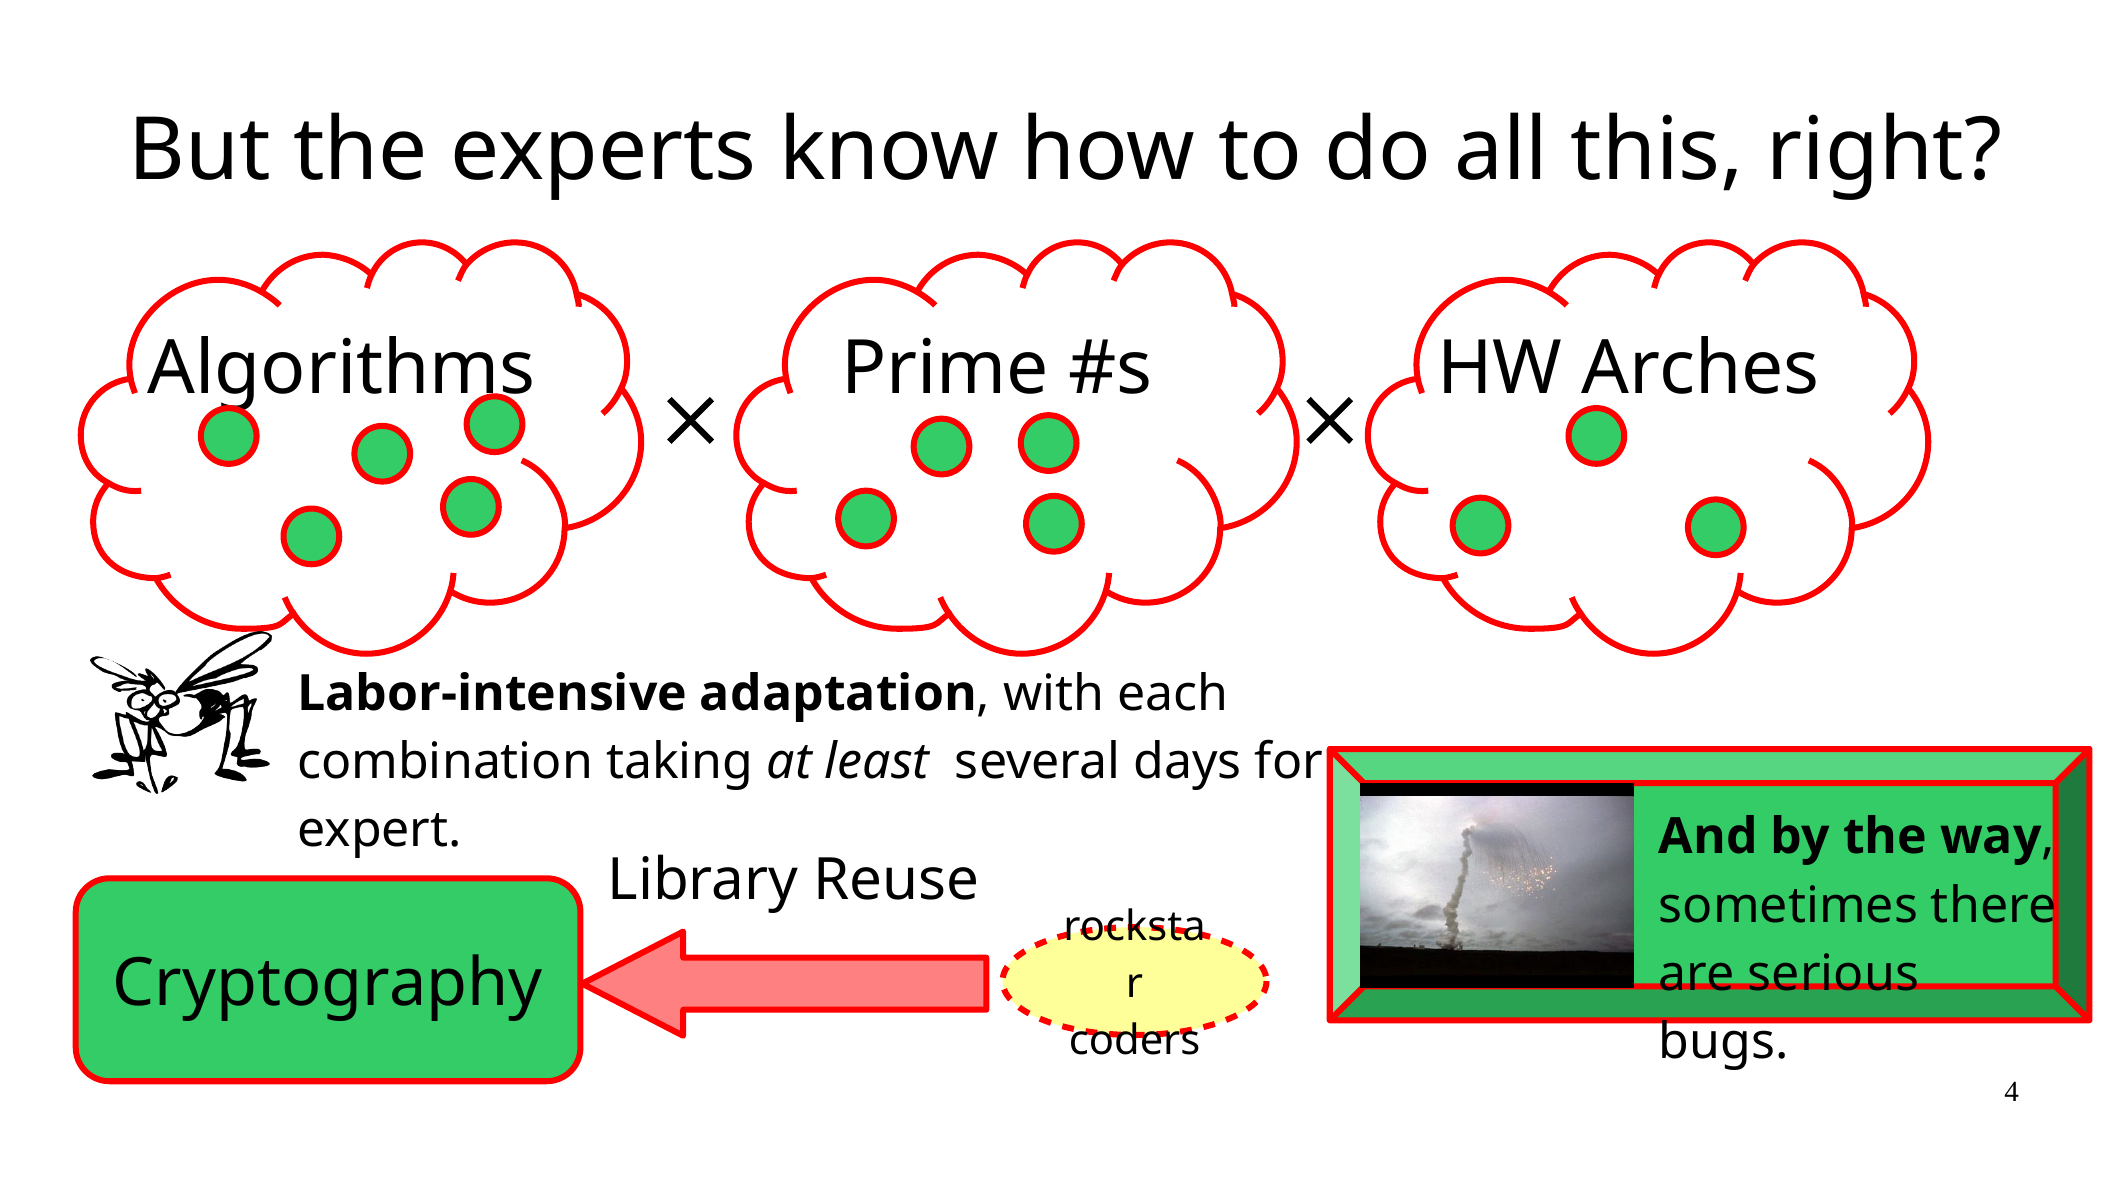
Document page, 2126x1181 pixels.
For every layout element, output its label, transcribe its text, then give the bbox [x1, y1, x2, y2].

text_box [1687, 499, 1744, 556]
text_box [1026, 495, 1082, 552]
text_box [1568, 408, 1625, 464]
text_box [1020, 415, 1077, 471]
text_box [1331, 749, 2090, 1021]
text_box Cryptography [75, 878, 581, 1082]
text_box [283, 508, 340, 565]
text_box  [1285, 382, 1378, 491]
text_box Algorithms [80, 242, 642, 649]
picture [90, 631, 272, 794]
picture [1360, 783, 1634, 988]
text_box Library Reuse [592, 830, 979, 914]
text_box [200, 408, 257, 464]
text_box HW Arches [1378, 242, 1929, 654]
text_box Labor-intensive adaptation, with each combination taking at least several days for an expert. [282, 649, 1516, 781]
text_box rockstar coders [1002, 927, 1267, 1035]
text_box  [646, 382, 739, 490]
text_box And by the way, sometimes there are serious bugs. [1644, 792, 2072, 984]
text_box [838, 490, 894, 547]
text_box [443, 478, 499, 535]
text_box [354, 425, 411, 482]
text_box Prime #s [739, 242, 1285, 649]
title But the experts know how to do all this, right? [18, 47, 2113, 245]
text_box [913, 418, 970, 475]
text_box [1452, 497, 1509, 554]
text_box [466, 396, 523, 453]
text_box [582, 931, 987, 1036]
